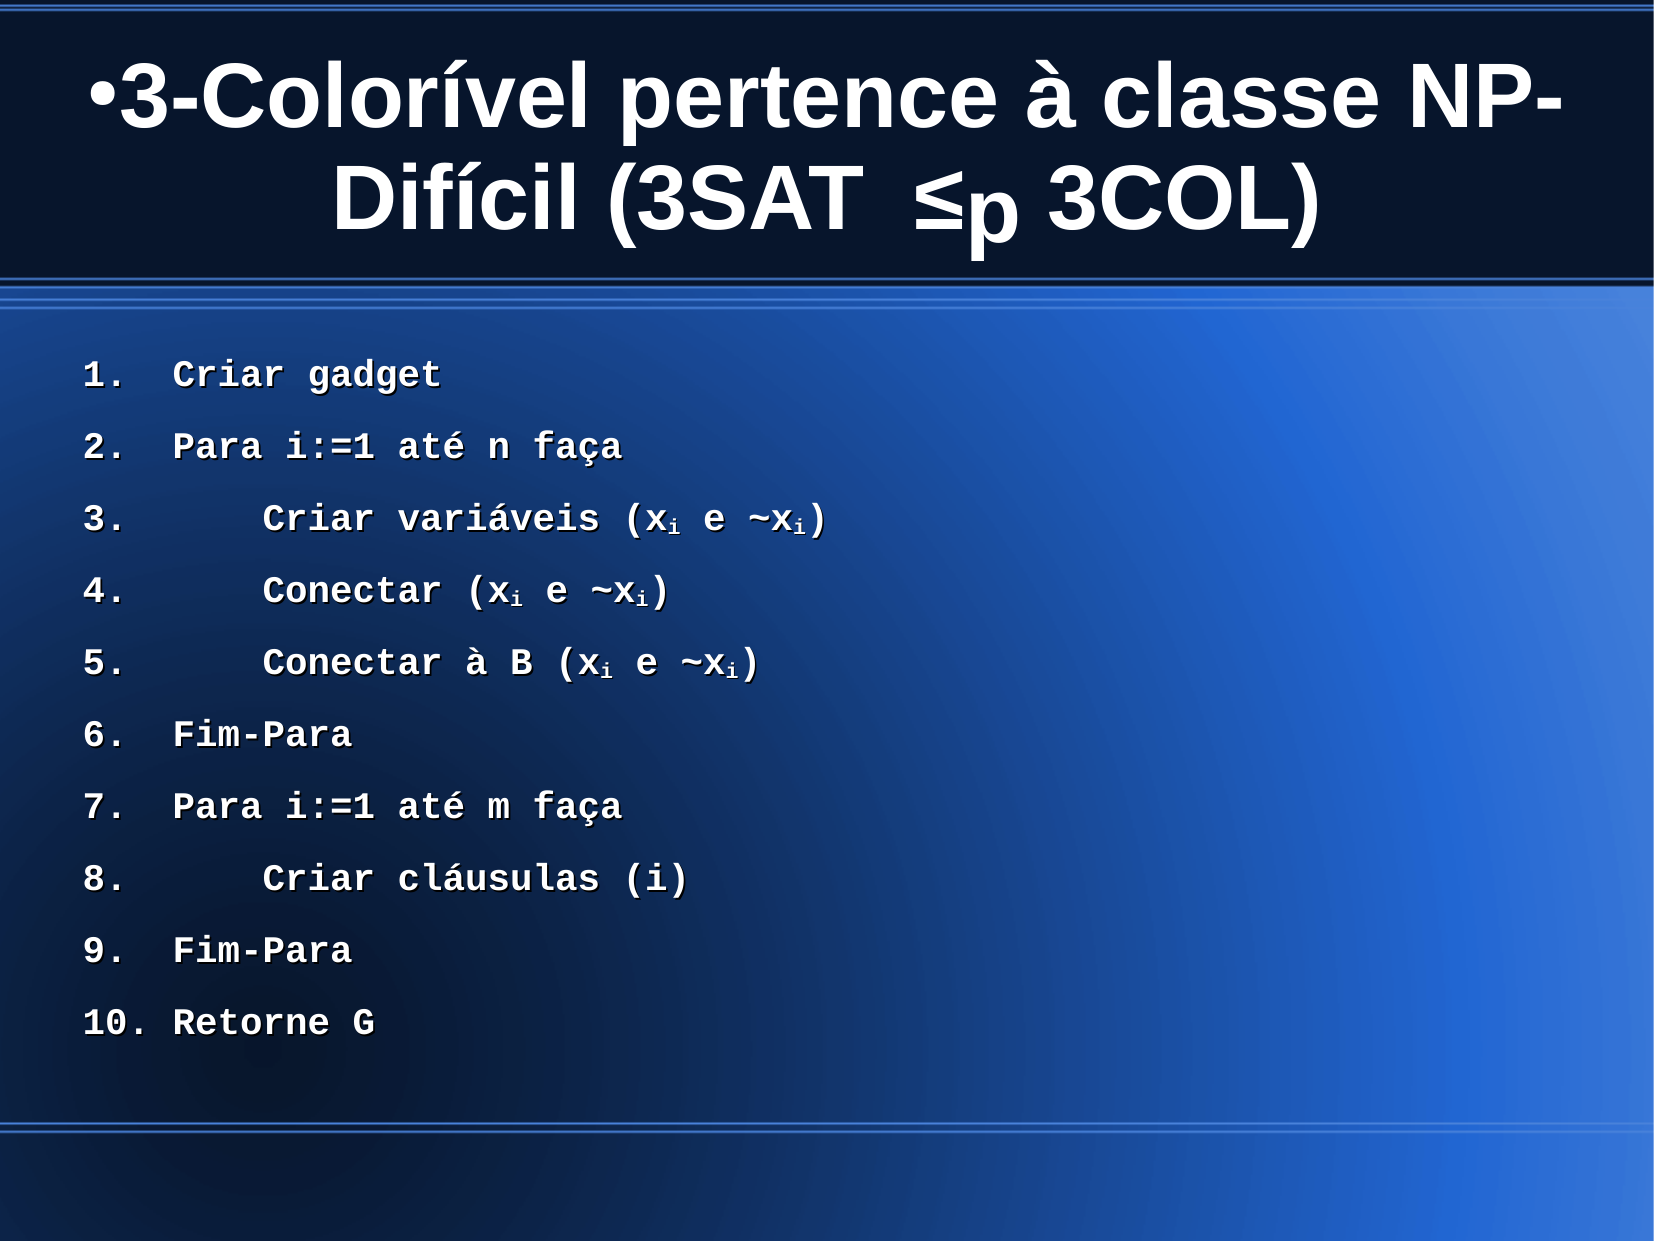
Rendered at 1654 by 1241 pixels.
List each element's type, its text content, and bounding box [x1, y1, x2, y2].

title 3-Colorível pertence à classe NP-Difícil (3SAT ≤p 3COL) [82, 44, 1571, 262]
picture [0, 0, 1654, 1241]
list 1. Criar gadget 2. Para i:=1 até n faça 3. Criar variáveis (xi e ~xi) 4. Conectar (xi e ~xi) 5. Conectar à B (xi e ~xi) 6. Fim-Para 7. Para i:=1 até m faça 8. Criar cláusulas (i) 9. Fim-Para 10. Retorne G [82, 355, 1571, 1241]
